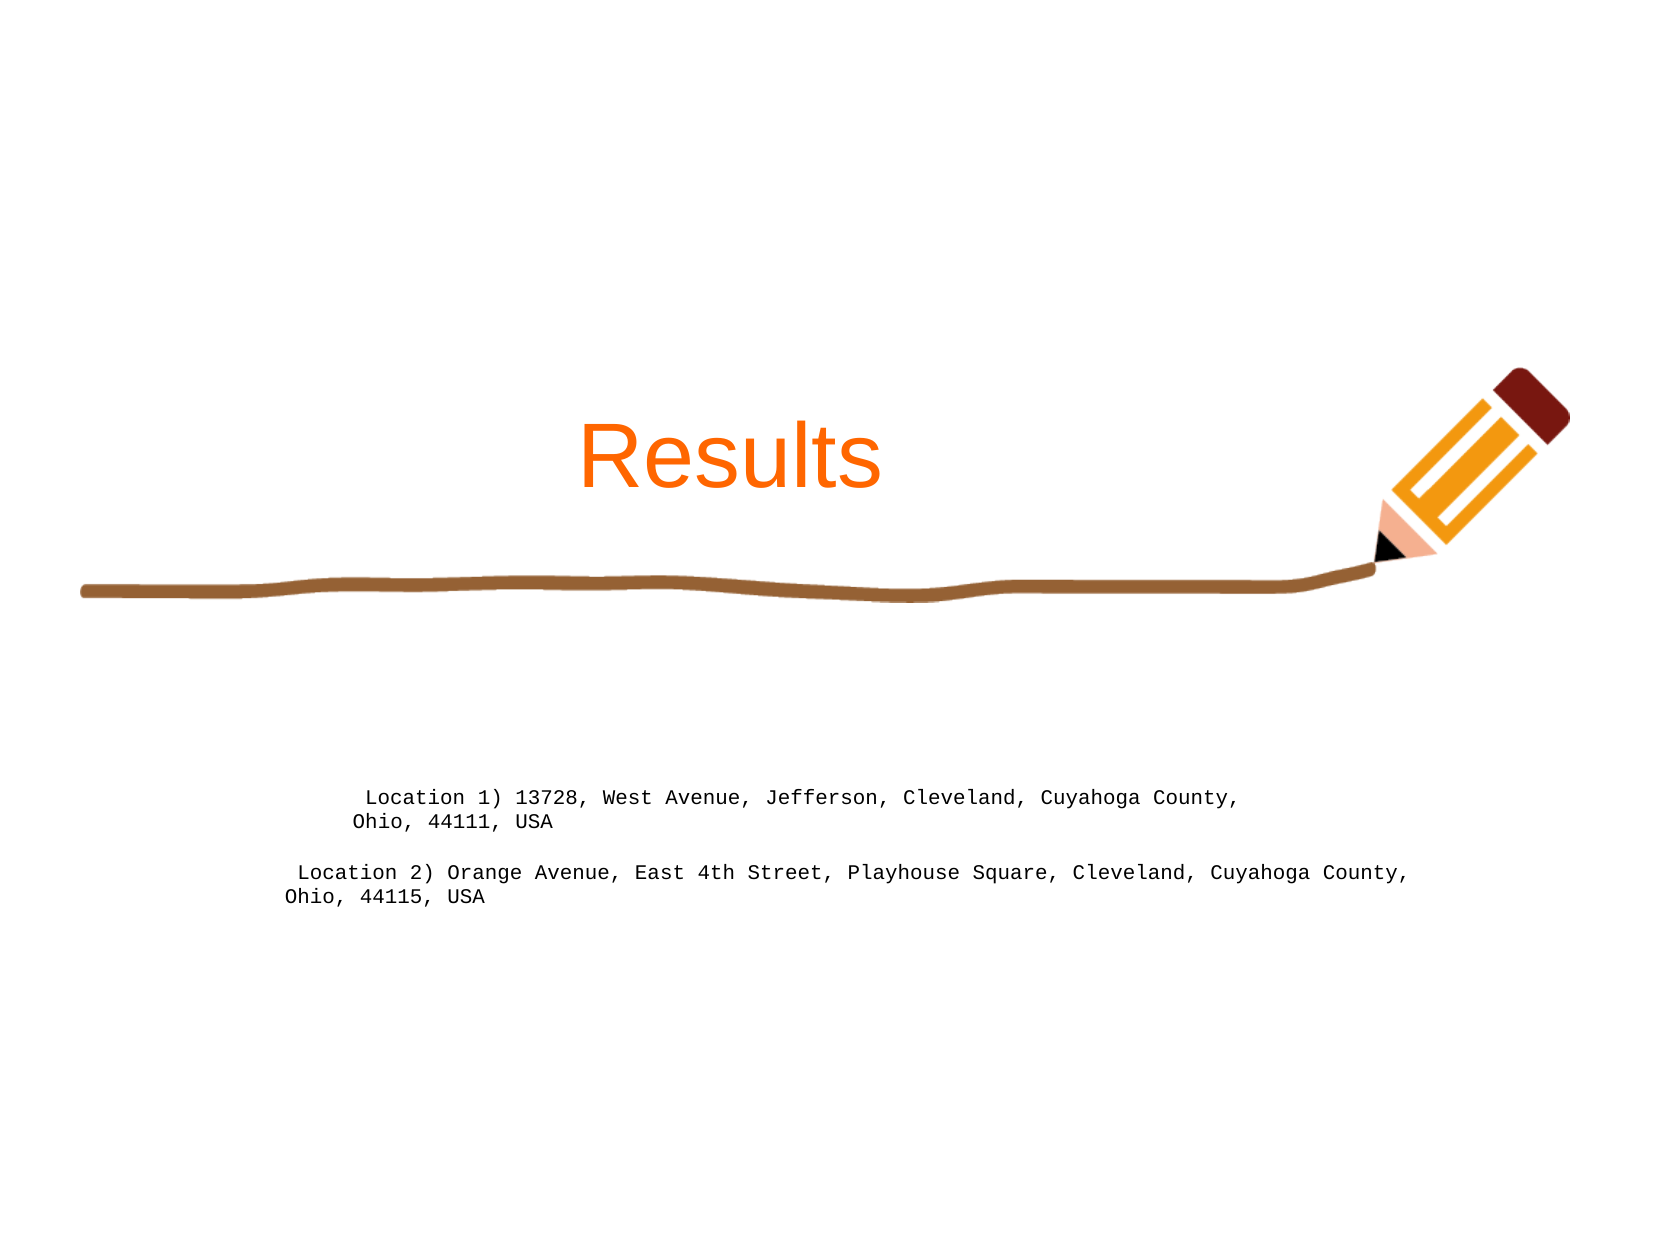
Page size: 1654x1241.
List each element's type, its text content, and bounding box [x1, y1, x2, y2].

title Results [82, 352, 1379, 560]
text_box Location 1) 13728, West Avenue, Jefferson, Cleveland, Cuyahoga County, Ohio, 44111, USA [337, 780, 1306, 829]
text_box Location 2) Orange Avenue, East 4th Street, Playhouse Square, Cleveland, Cuyahoga County, Ohio, 44115, USA [270, 855, 1475, 904]
picture [80, 367, 1570, 603]
